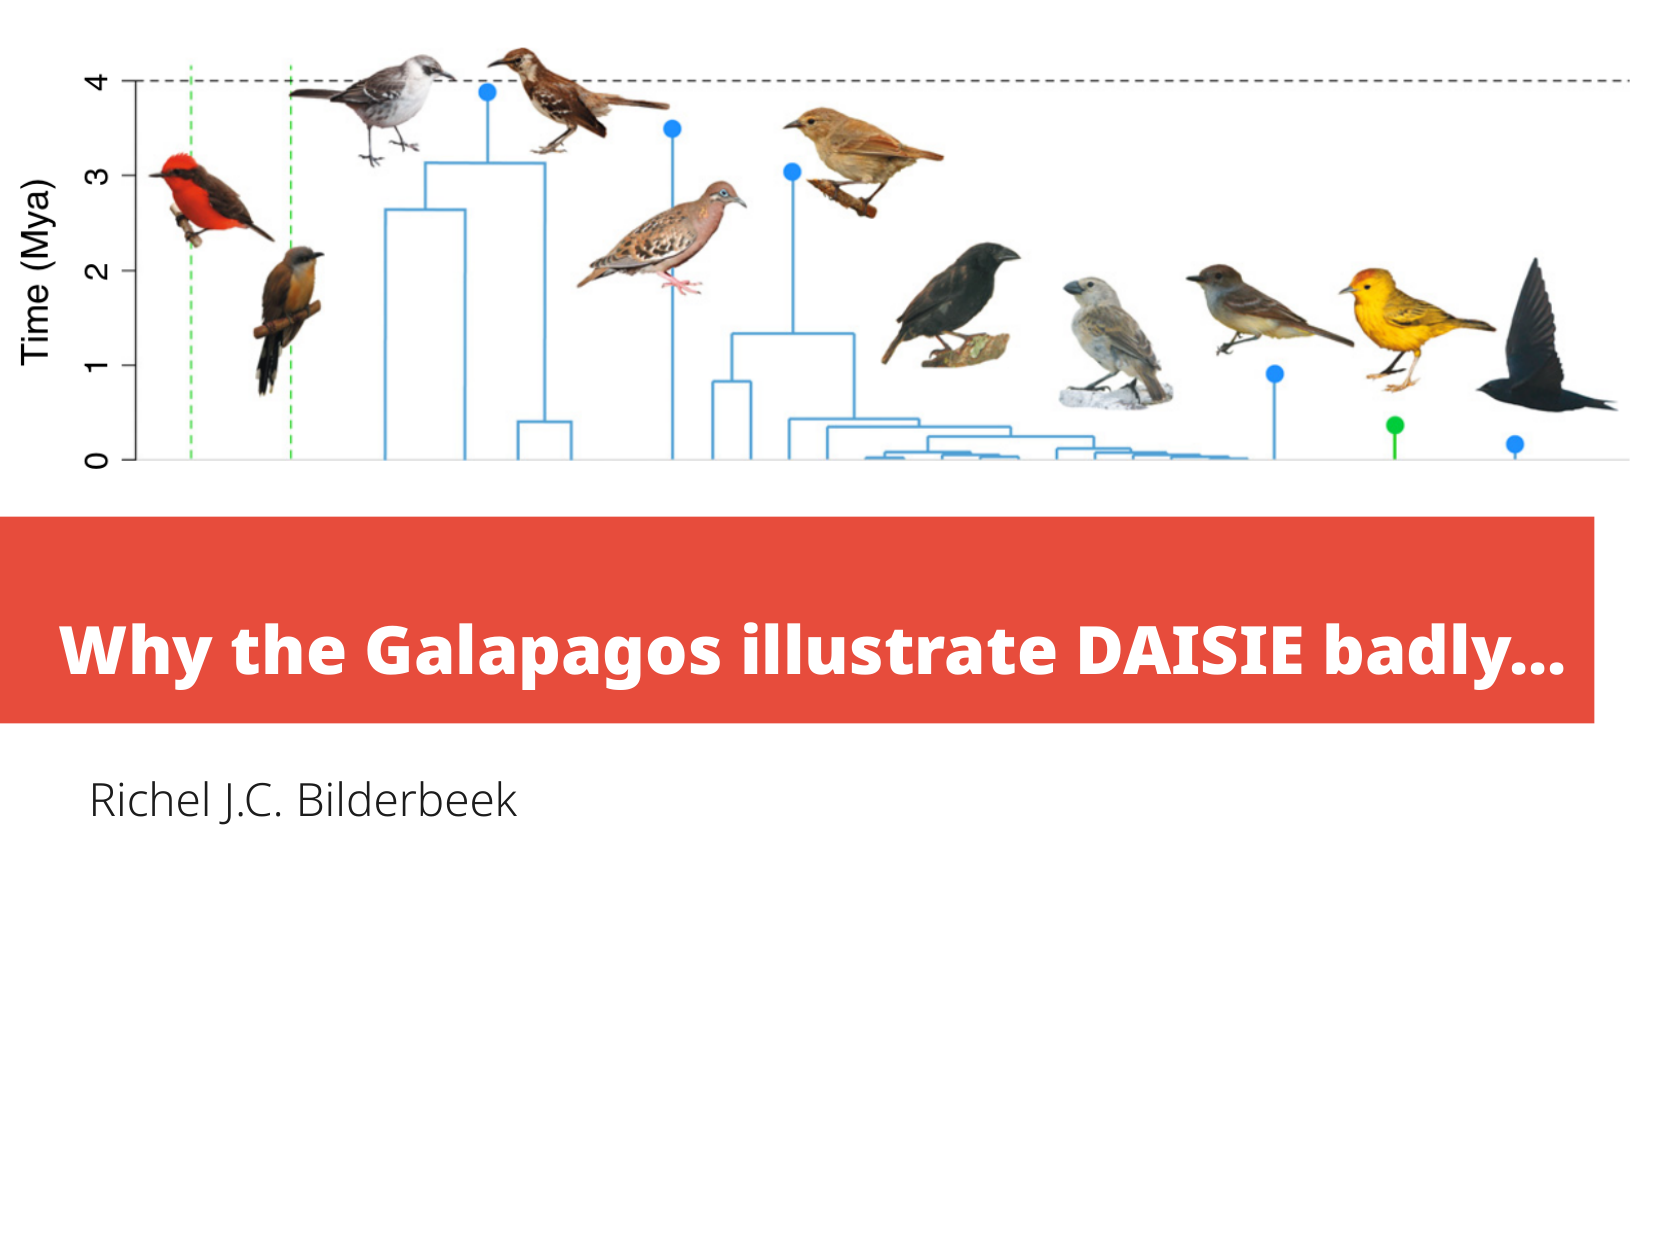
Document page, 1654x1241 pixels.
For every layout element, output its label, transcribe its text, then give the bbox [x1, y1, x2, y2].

picture [20, 47, 1630, 469]
subtitle Richel J.C. Bilderbeek [88, 767, 1595, 1182]
title Why the Galapagos illustrate DAISIE badly... [59, 546, 1595, 694]
